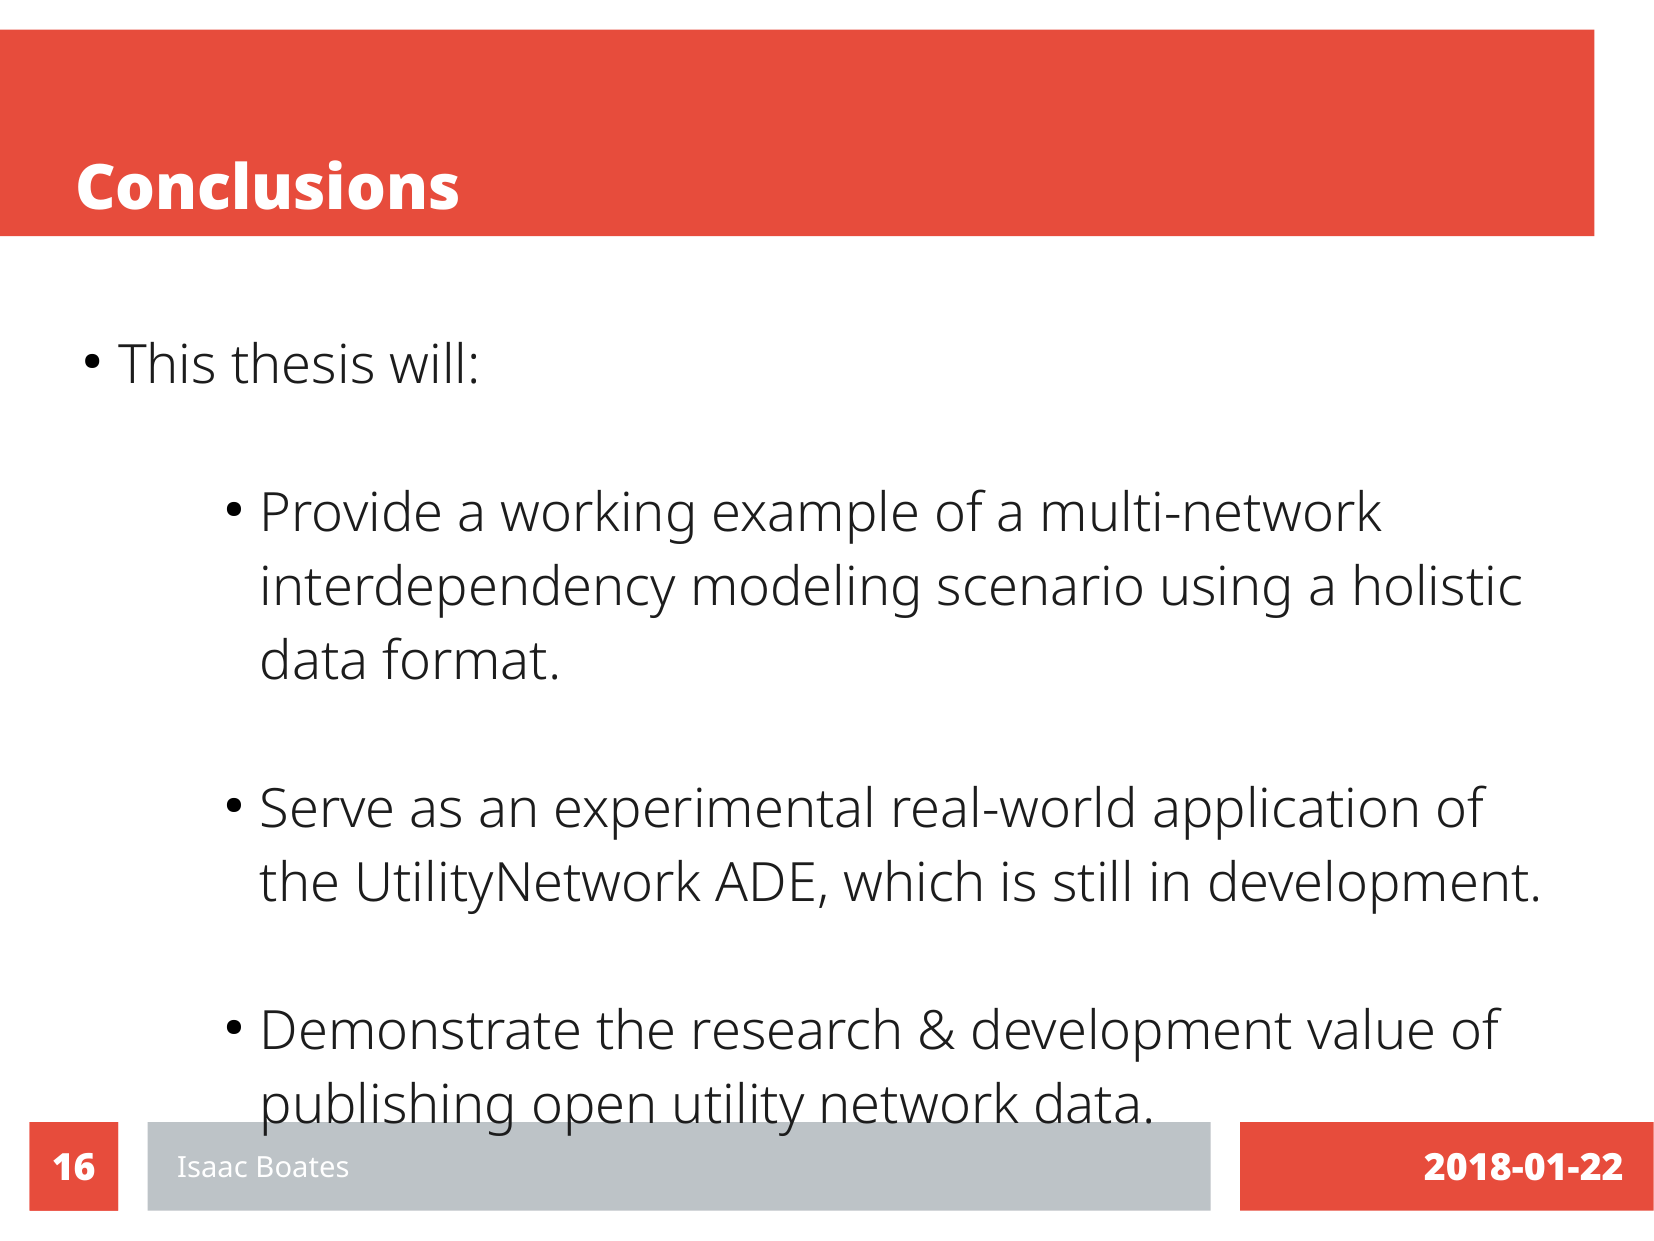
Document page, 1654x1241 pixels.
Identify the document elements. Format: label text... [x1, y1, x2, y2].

subtitle This thesis will: Provide a working example of a multi-network interdependency modeling scenario using a holistic data format. Serve as an experimental real-world application of the UtilityNetwork ADE, which is still in development. Demonstrate the research & development value of publishing open utility network data. [82, 325, 1571, 1045]
title Conclusions [75, 20, 1564, 228]
